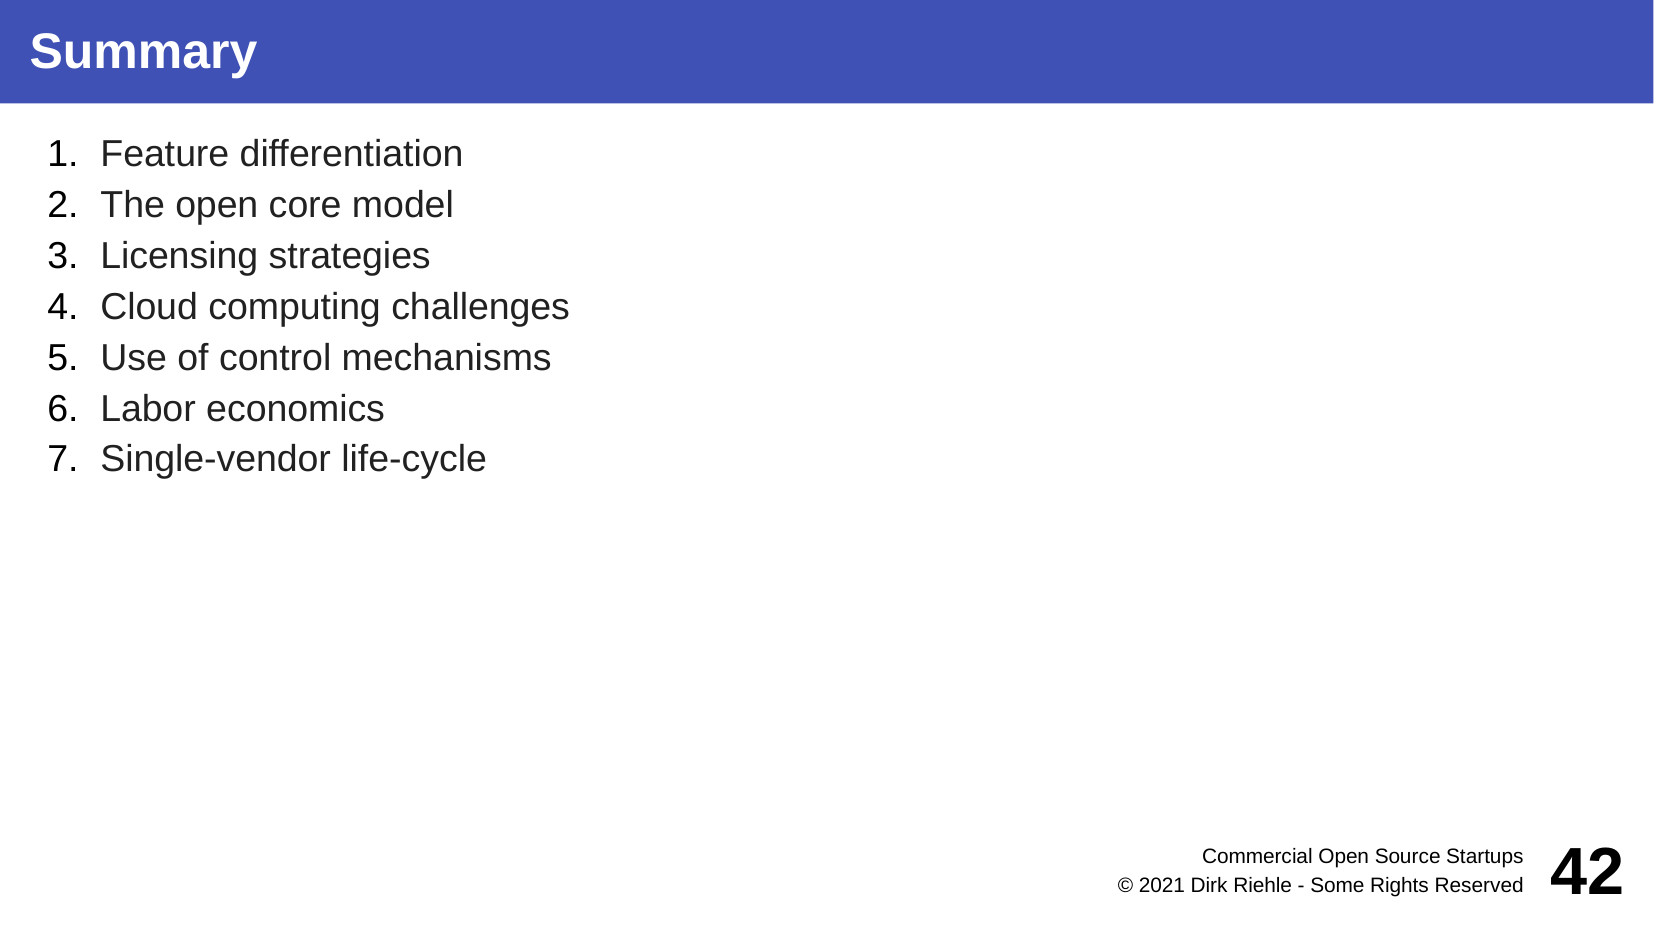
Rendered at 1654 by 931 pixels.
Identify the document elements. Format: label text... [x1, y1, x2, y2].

title Summary [0, 0, 1654, 104]
list Feature differentiation The open core model Licensing strategies Cloud computing challenges Use of control mechanisms Labor economics Single-vendor life-cycle [29, 132, 1625, 813]
